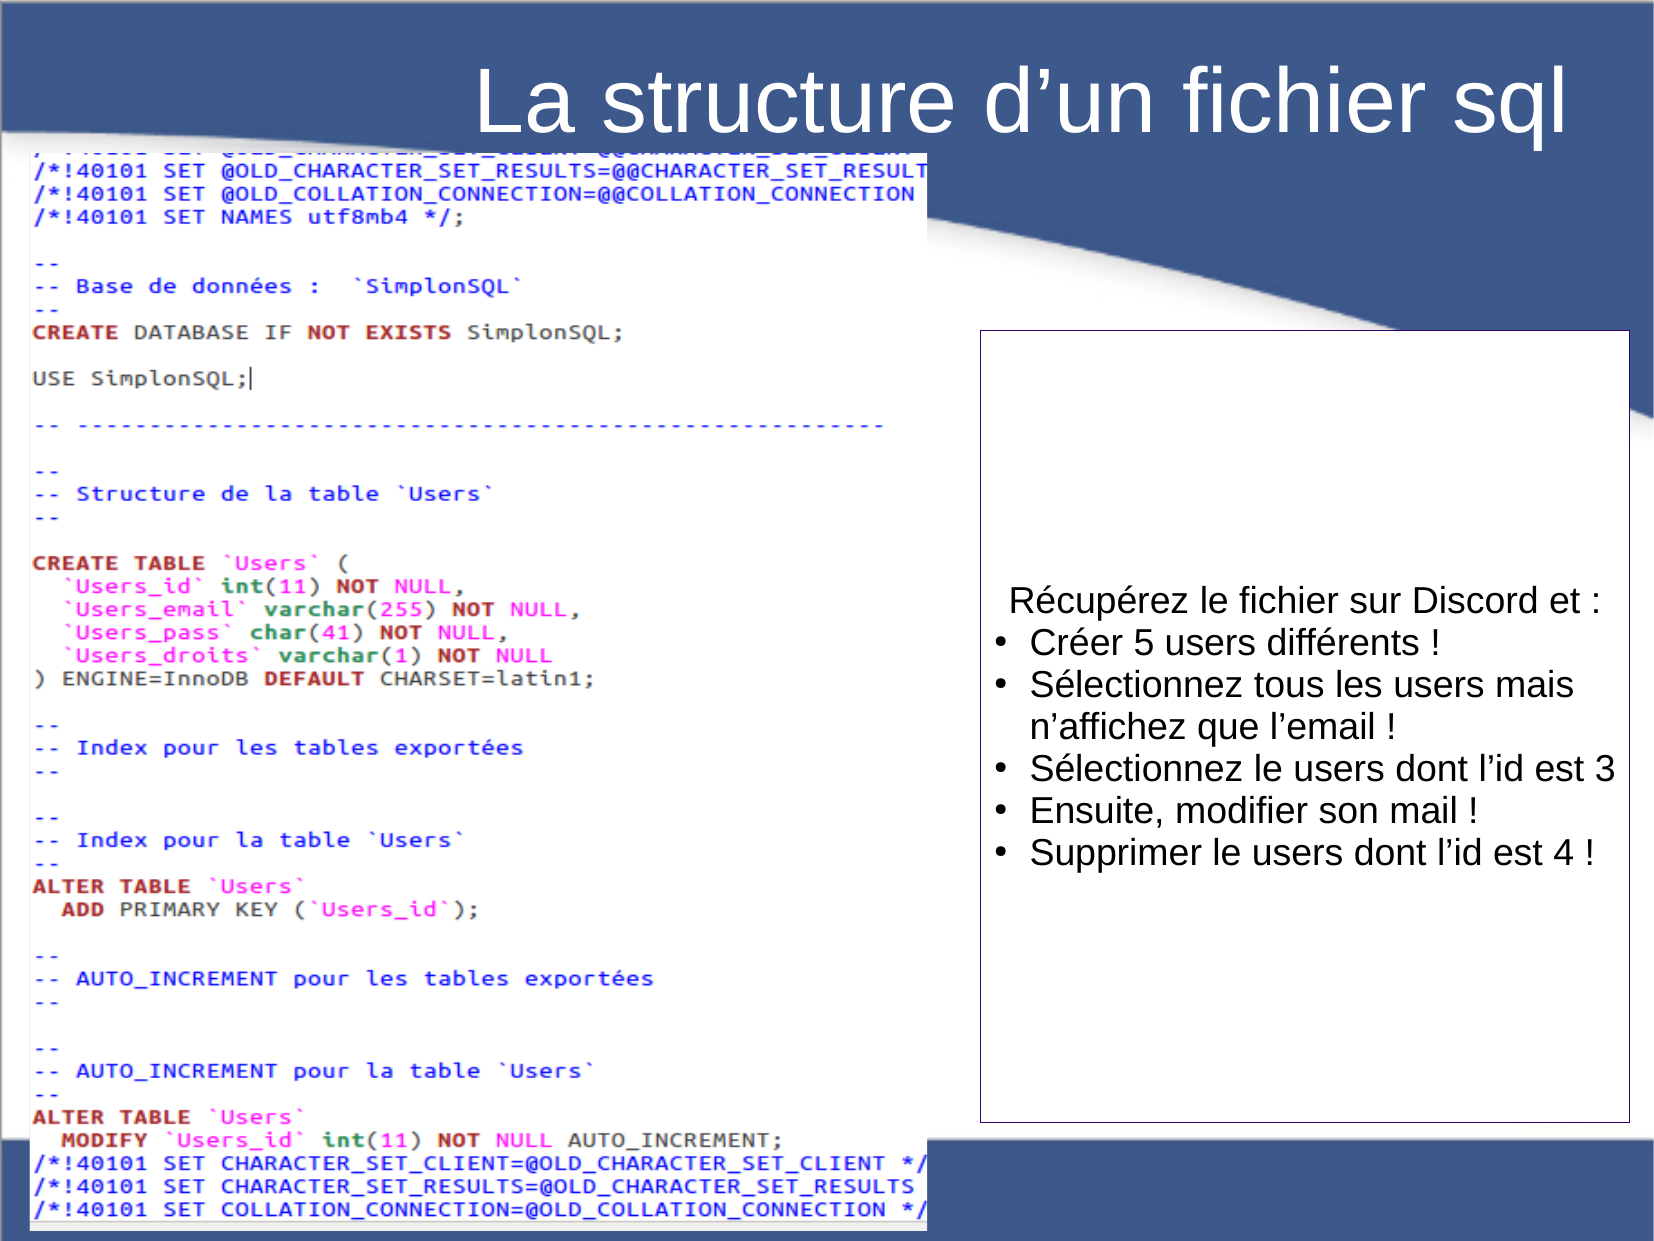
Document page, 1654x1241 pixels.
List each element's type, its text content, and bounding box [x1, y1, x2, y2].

text_box Récupérez le fichier sur Discord et : Créer 5 users différents ! Sélectionnez tous les users mais n’affichez que l’email ! Sélectionnez le users dont l’id est 3 Ensuite, modifier son mail ! Supprimer le users dont l’id est 4 ! [980, 330, 1630, 1123]
title La structure d’un fichier sql [82, 49, 1571, 257]
picture [0, 0, 1654, 1241]
